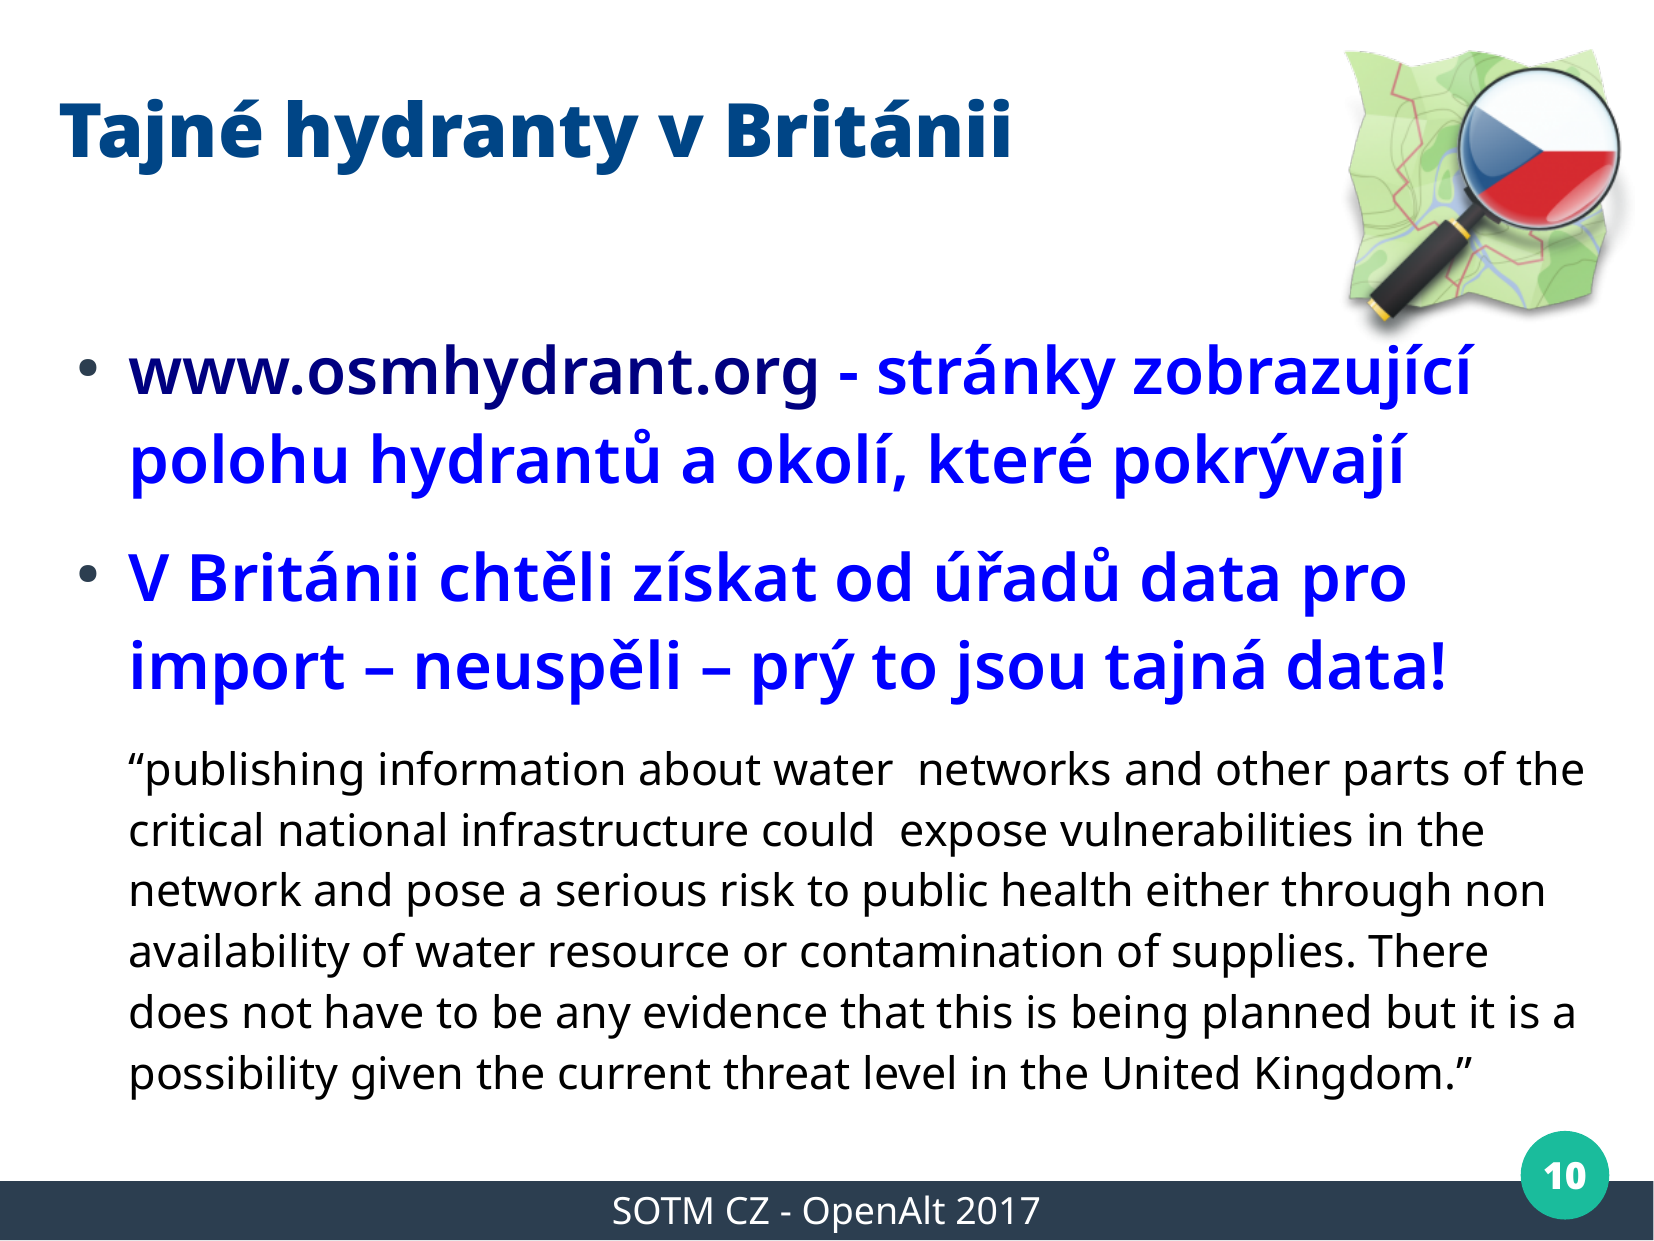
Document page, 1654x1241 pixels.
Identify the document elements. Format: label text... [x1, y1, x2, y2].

list www.osmhydrant.org - stránky zobrazující polohu hydrantů a okolí, které pokrývají V Británii chtěli získat od úřadů data pro import – neuspěli – prý to jsou tajná data! “publishing information about water networks and other parts of the critical national infrastructure could expose vulnerabilities in the network and pose a serious risk to public health either through non availability of water resource or contamination of supplies. There does not have to be any evidence that this is being planned but it is a possibility given the current threat level in the United Kingdom.” [59, 324, 1595, 1152]
title Tajné hydranty v Británii [59, 49, 1347, 207]
picture [1334, 49, 1635, 350]
